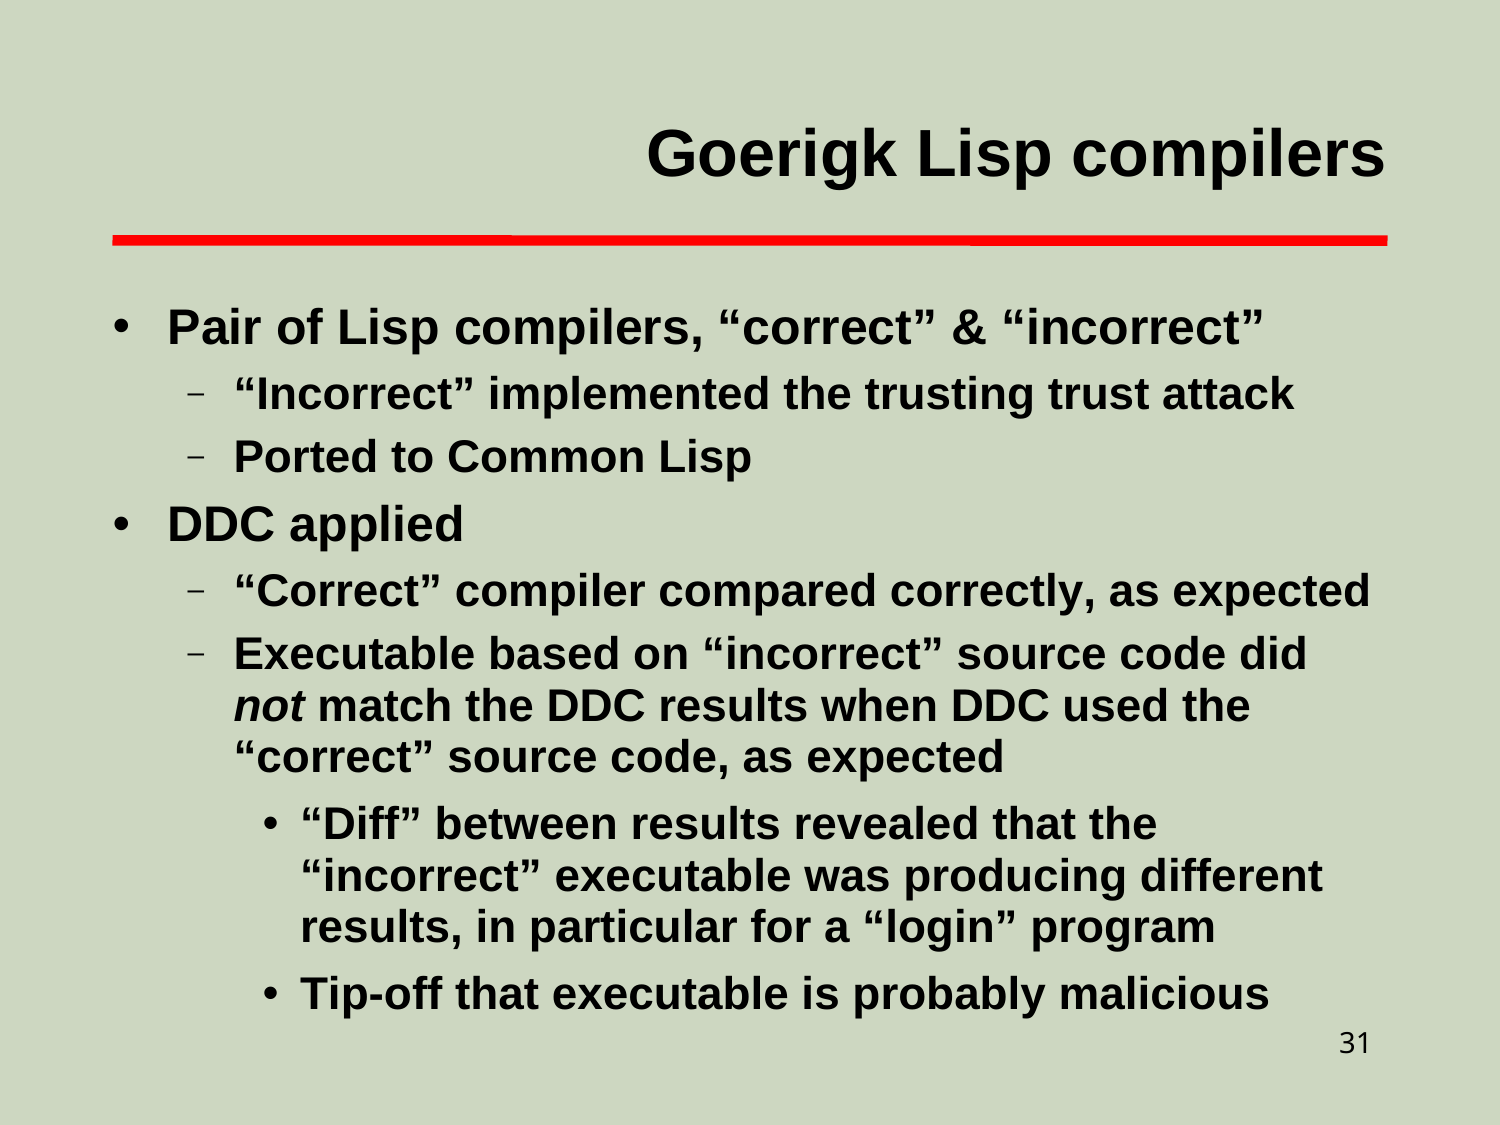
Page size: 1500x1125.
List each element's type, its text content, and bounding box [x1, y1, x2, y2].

title Goerigk Lisp compilers [124, 93, 1387, 216]
list Pair of Lisp compilers, “correct” & “incorrect” “Incorrect” implemented the trusting trust attack Ported to Common Lisp DDC applied “Correct” compiler compared correctly, as expected Executable based on “incorrect” source code did not match the DDC results when DDC used the “correct” source code, as expected “Diff” between results revealed that the “incorrect” executable was producing different results, in particular for a “login” program Tip-off that executable is probably malicious [112, 299, 1387, 1099]
